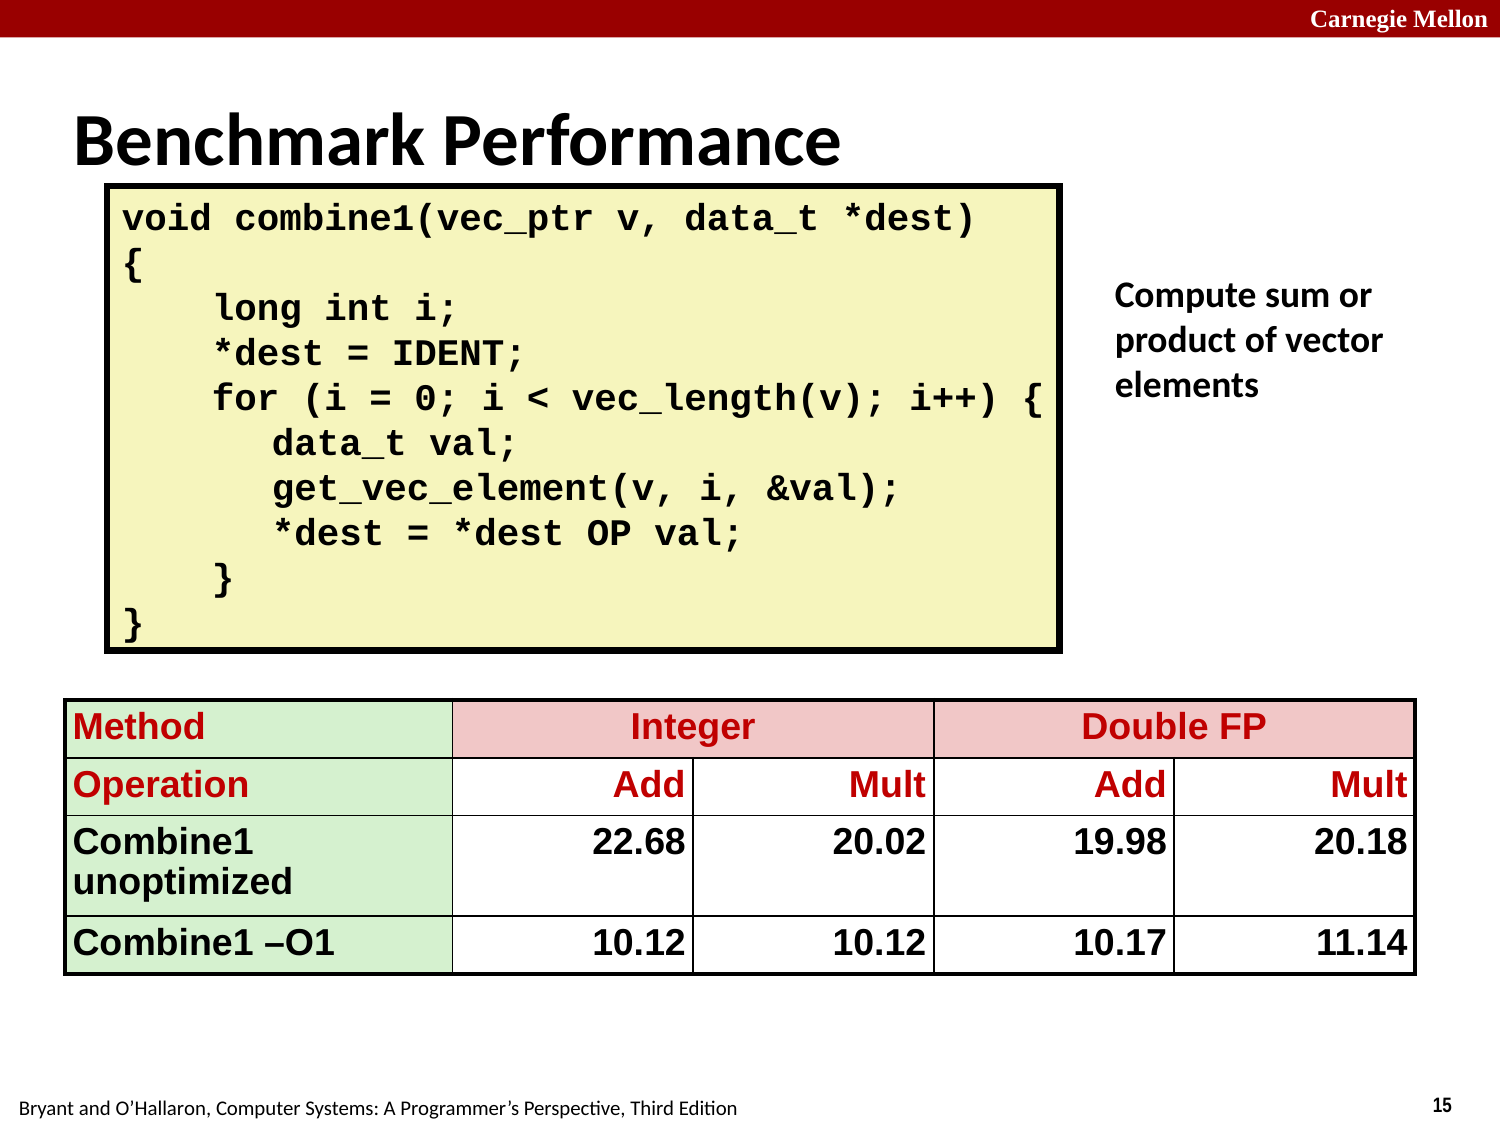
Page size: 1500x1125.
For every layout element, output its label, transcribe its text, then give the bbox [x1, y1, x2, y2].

table_cell Combine1 –O1 [67, 917, 452, 972]
table_cell 11.14 [1175, 917, 1413, 972]
table_cell 19.98 [935, 816, 1173, 915]
table_cell 10.12 [694, 917, 933, 972]
table_header Method [67, 702, 452, 757]
table_cell Mult [1175, 759, 1413, 815]
table_cell 20.02 [694, 816, 933, 915]
table_cell Operation [67, 759, 452, 815]
table_cell 20.18 [1175, 816, 1413, 915]
title Benchmark Performance [58, 72, 1304, 198]
table_cell Add [453, 759, 692, 815]
table_cell 10.12 [453, 917, 692, 972]
table_cell Combine1 unoptimized [67, 816, 452, 915]
table_cell 22.68 [453, 816, 692, 915]
table_cell 10.17 [935, 917, 1173, 972]
table_header Double FP [935, 702, 1413, 757]
table_header Integer [453, 702, 933, 757]
text_box Compute sum or product of vector elements [1100, 262, 1500, 413]
text_box void combine1(vec_ptr v, data_t *dest) { long int i; *dest = IDENT; for (i = 0; i < vec_length(v); i++) { data_t val; get_vec_element(v, i, &val); *dest = *dest OP val; } } [107, 185, 1060, 651]
table_cell Add [935, 759, 1173, 815]
table_cell Mult [694, 759, 933, 815]
